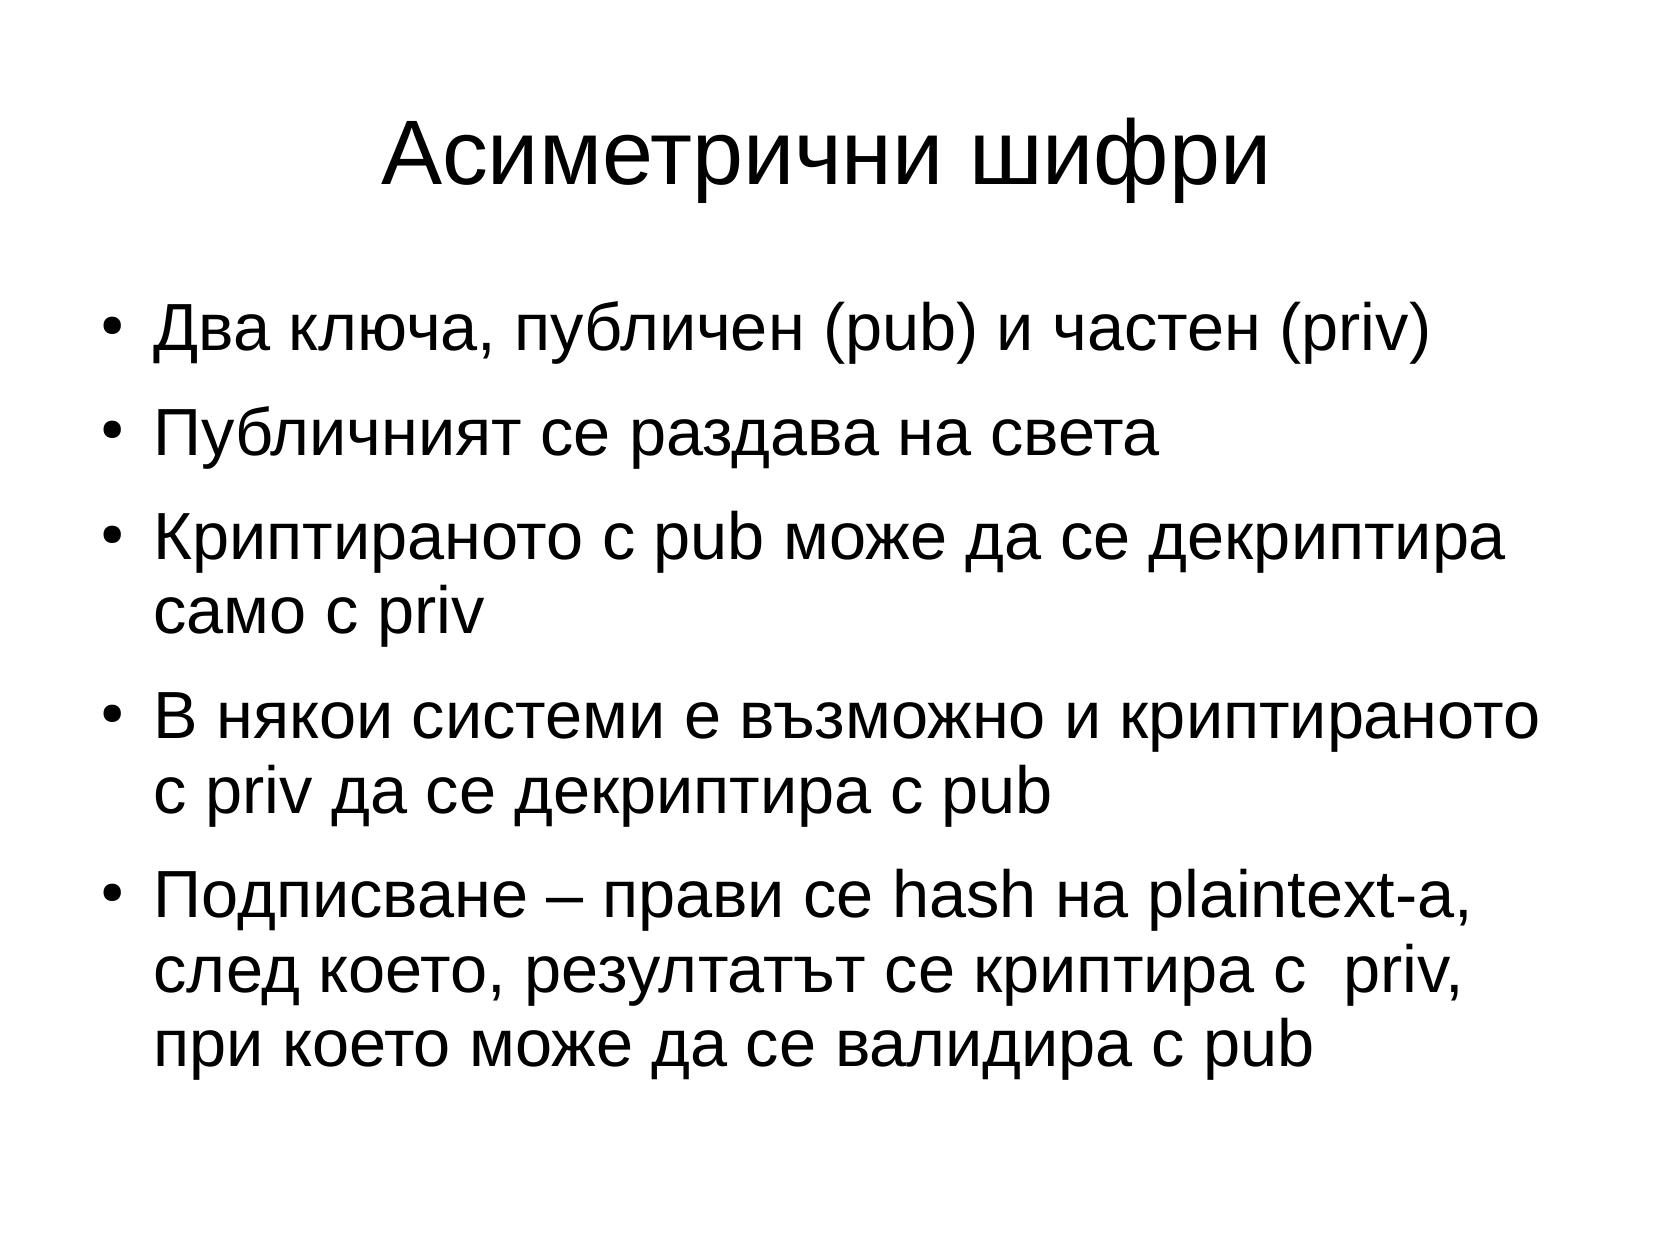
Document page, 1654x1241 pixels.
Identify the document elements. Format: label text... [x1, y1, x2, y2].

list Два ключа, публичен (pub) и частен (priv) Публичният се раздава на света Криптираното с pub може да се декриптира само с priv В някои системи е възможно и криптираното с priv да се декриптира с pub Подписване – прави се hash на plaintext-а, след което, резултатът се криптира с priv, при което може да се валидира с pub [82, 290, 1571, 1109]
title Асиметрични шифри [82, 56, 1571, 250]
